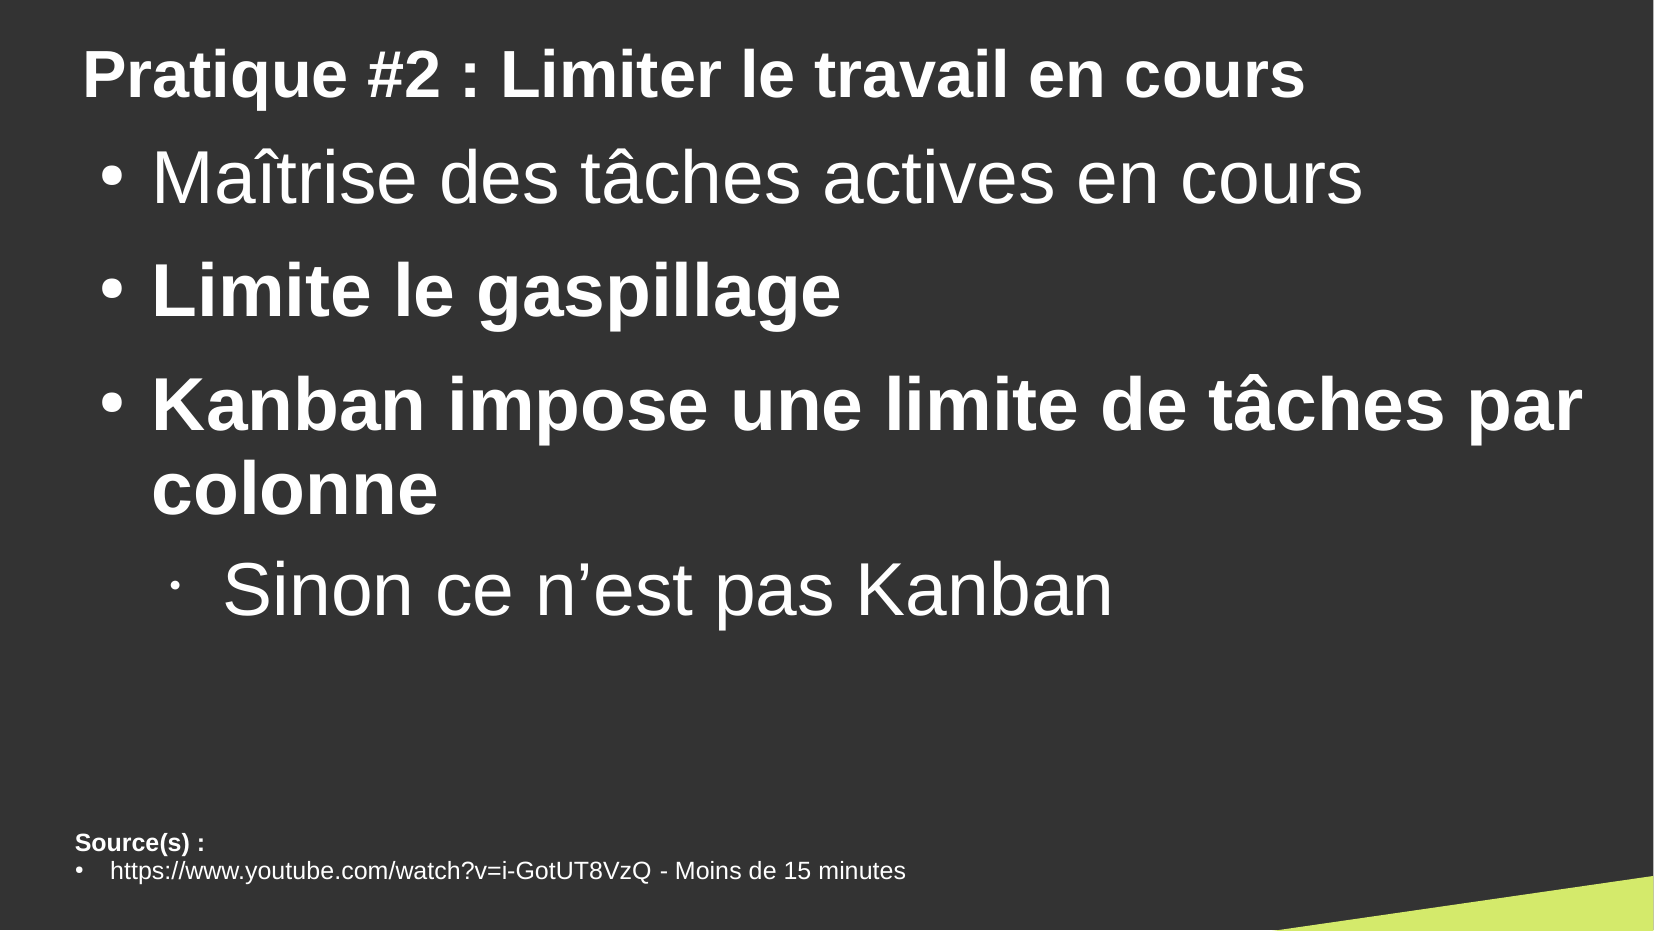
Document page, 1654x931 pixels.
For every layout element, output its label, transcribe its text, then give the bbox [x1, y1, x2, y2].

list Maîtrise des tâches actives en cours Limite le gaspillage Kanban impose une limite de tâches par colonne Sinon ce n’est pas Kanban [80, 135, 1620, 777]
title Pratique #2 : Limiter le travail en cours [82, 37, 1571, 119]
text_box Source(s) : https://www.youtube.com/watch?v=i-GotUT8VzQ - Moins de 15 minutes [60, 821, 1546, 921]
text_box [1271, 875, 1654, 931]
